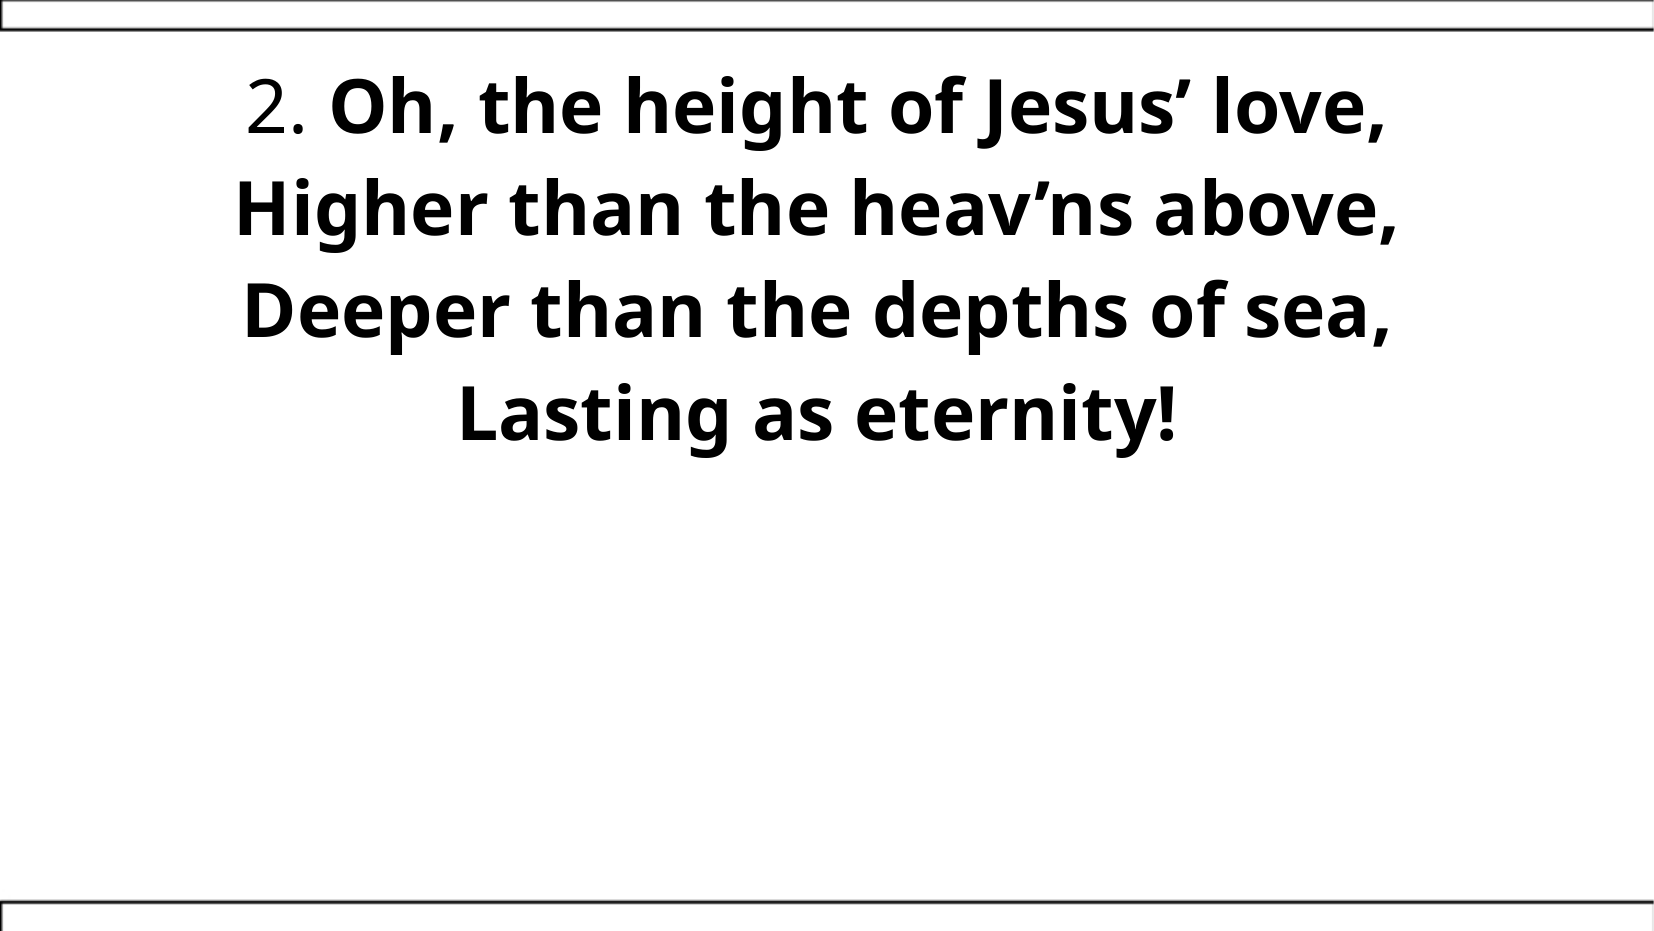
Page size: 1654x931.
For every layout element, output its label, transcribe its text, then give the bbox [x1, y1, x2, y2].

picture [0, 0, 1654, 931]
text_box 2. Oh, the height of Jesus’ love, Higher than the heav’ns above, Deeper than the depths of sea, Lasting as eternity! [90, 45, 1546, 460]
